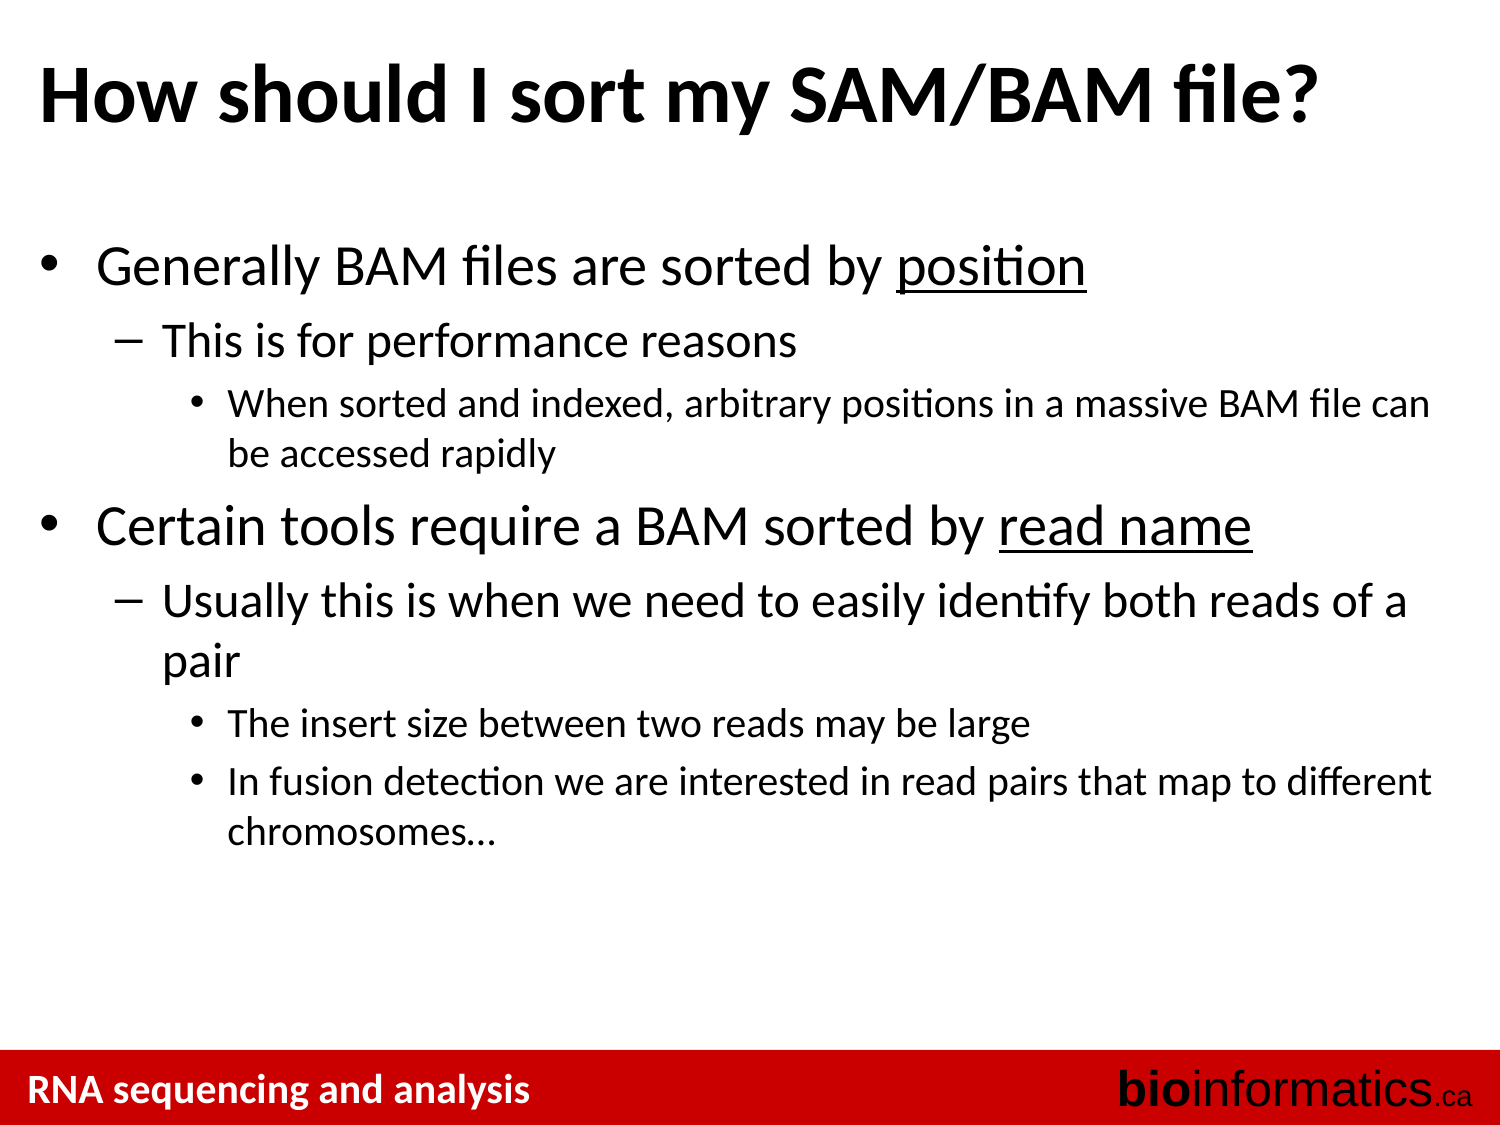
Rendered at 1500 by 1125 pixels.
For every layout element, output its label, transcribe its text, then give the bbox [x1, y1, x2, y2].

list Generally BAM files are sorted by position This is for performance reasons When sorted and indexed, arbitrary positions in a massive BAM file can be accessed rapidly Certain tools require a BAM sorted by read name Usually this is when we need to easily identify both reads of a pair The insert size between two reads may be large In fusion detection we are interested in read pairs that map to different chromosomes… [24, 220, 1475, 995]
title How should I sort my SAM/BAM file? [24, 0, 1475, 184]
